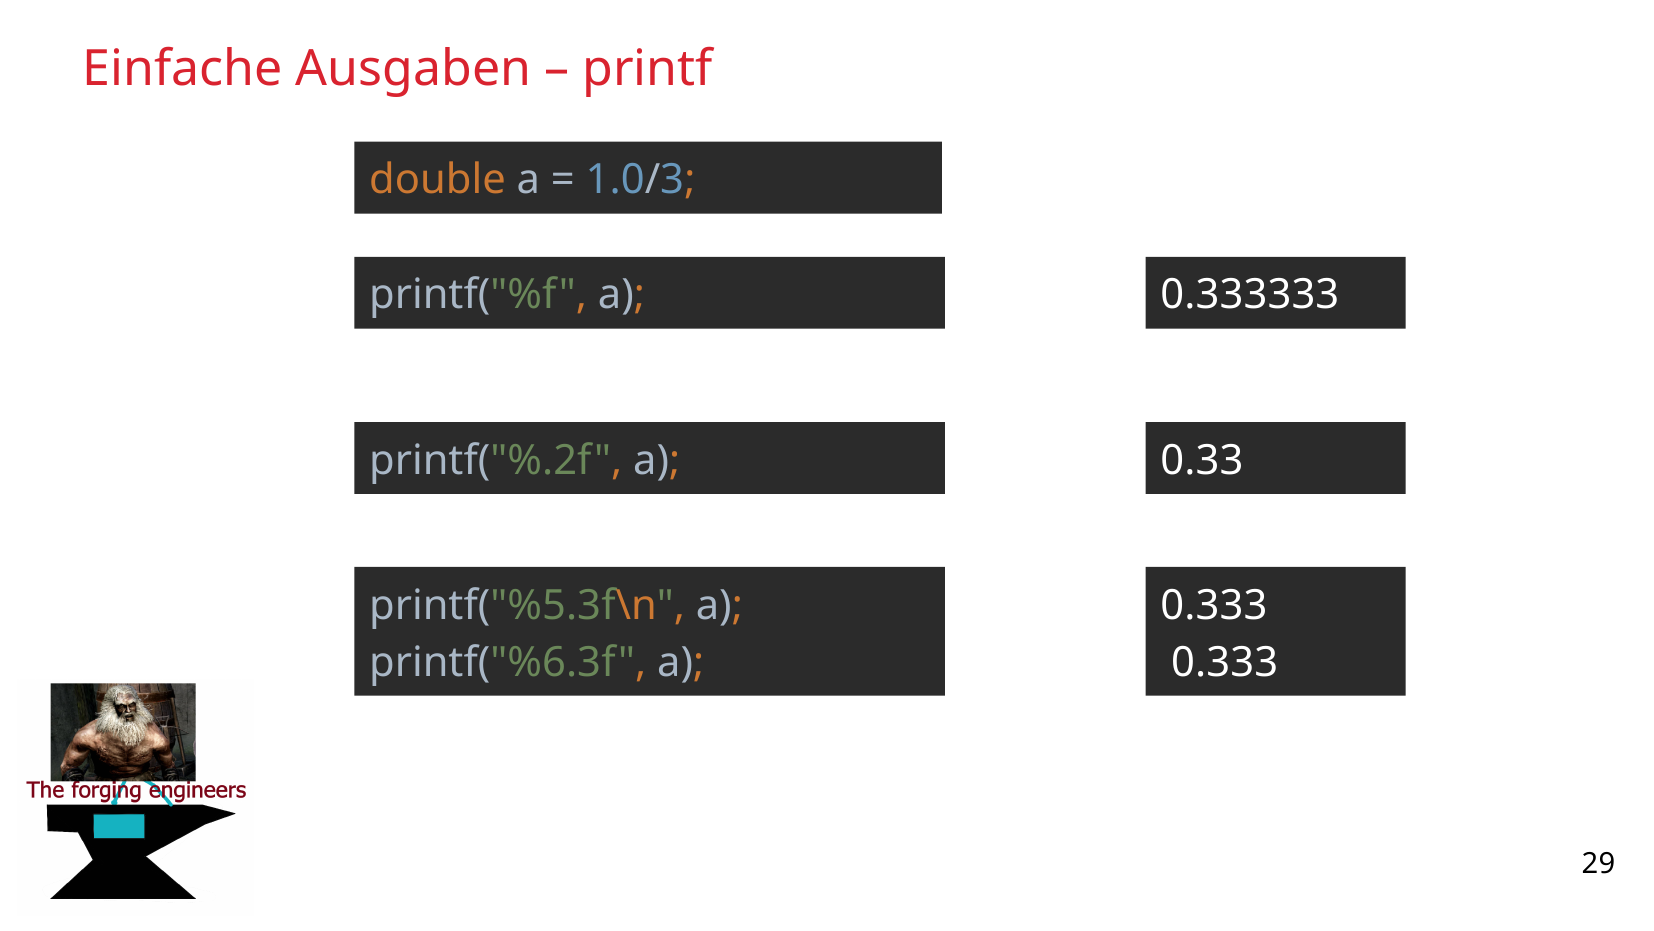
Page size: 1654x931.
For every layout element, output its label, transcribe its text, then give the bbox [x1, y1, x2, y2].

text_box 0.33 [1145, 422, 1406, 485]
text_box printf("%.2f", a); [354, 422, 945, 485]
text_box 0.333333 [1145, 256, 1406, 319]
text_box printf("%5.3f\n", a); printf("%6.3f", a); [354, 566, 945, 677]
text_box printf("%f", a); [354, 256, 945, 319]
text_box 0.333 0.333 [1145, 566, 1406, 677]
picture [17, 679, 254, 916]
text_box double a = 1.0/3; [354, 141, 942, 204]
title Einfache Ausgaben – printf [82, 37, 1571, 95]
